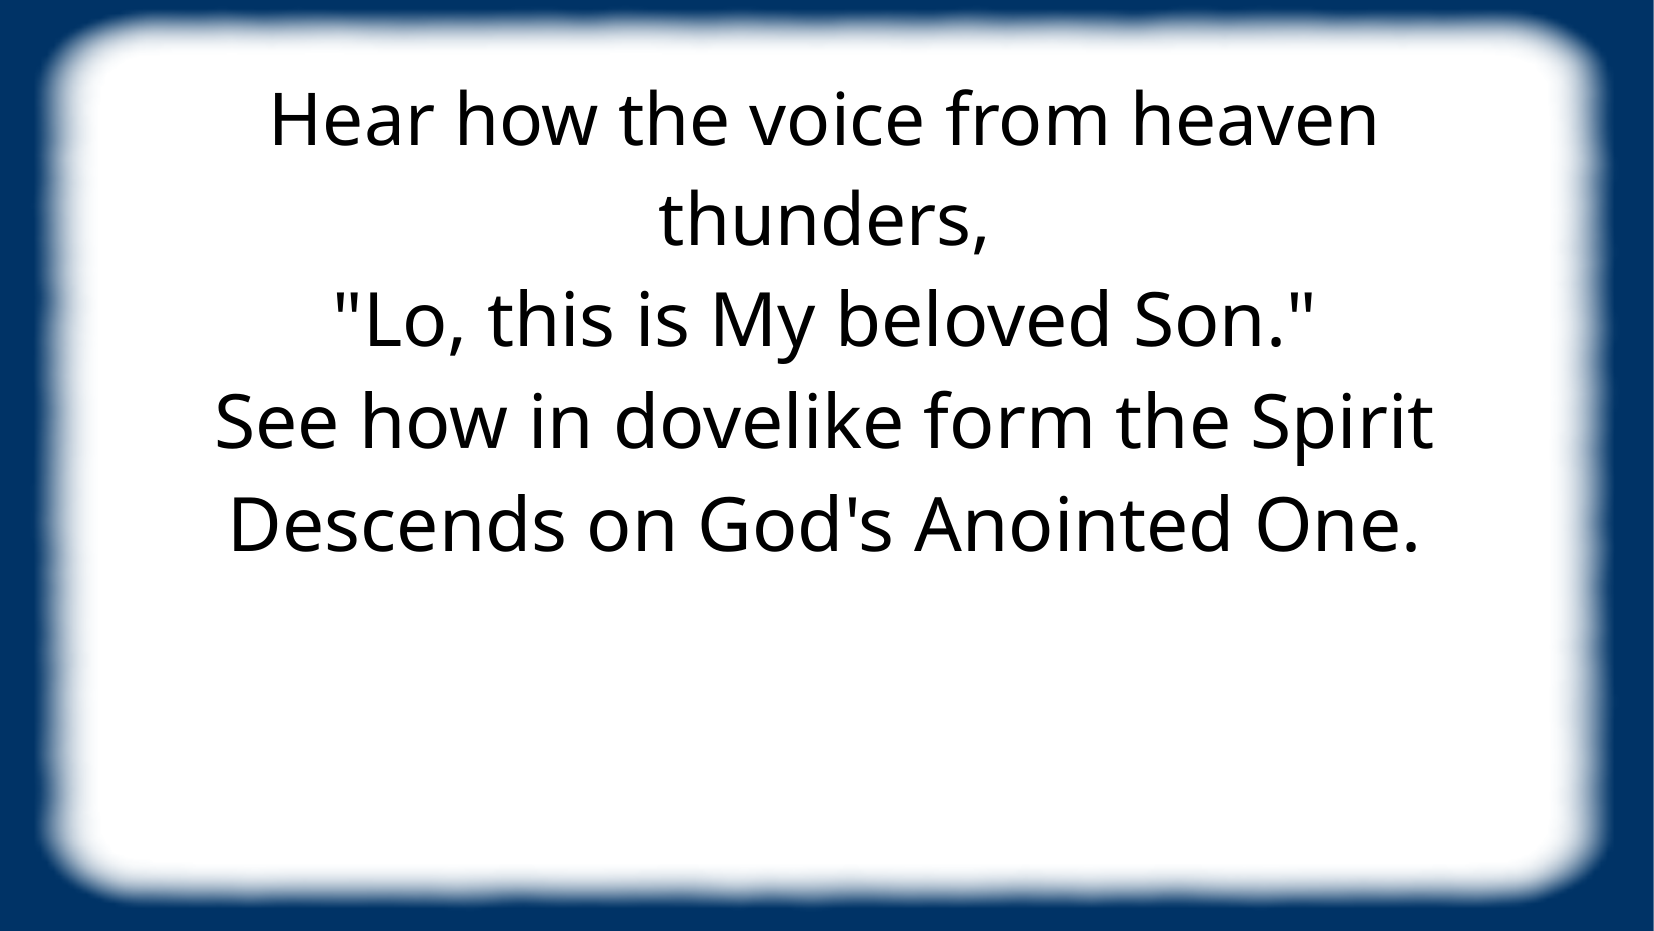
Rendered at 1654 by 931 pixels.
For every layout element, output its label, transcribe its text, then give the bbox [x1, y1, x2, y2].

picture [0, 0, 1654, 931]
text_box Hear how the voice from heaven thunders, "Lo, this is My beloved Son." See how in dovelike form the Spirit Descends on God's Anointed One. [105, 60, 1546, 472]
